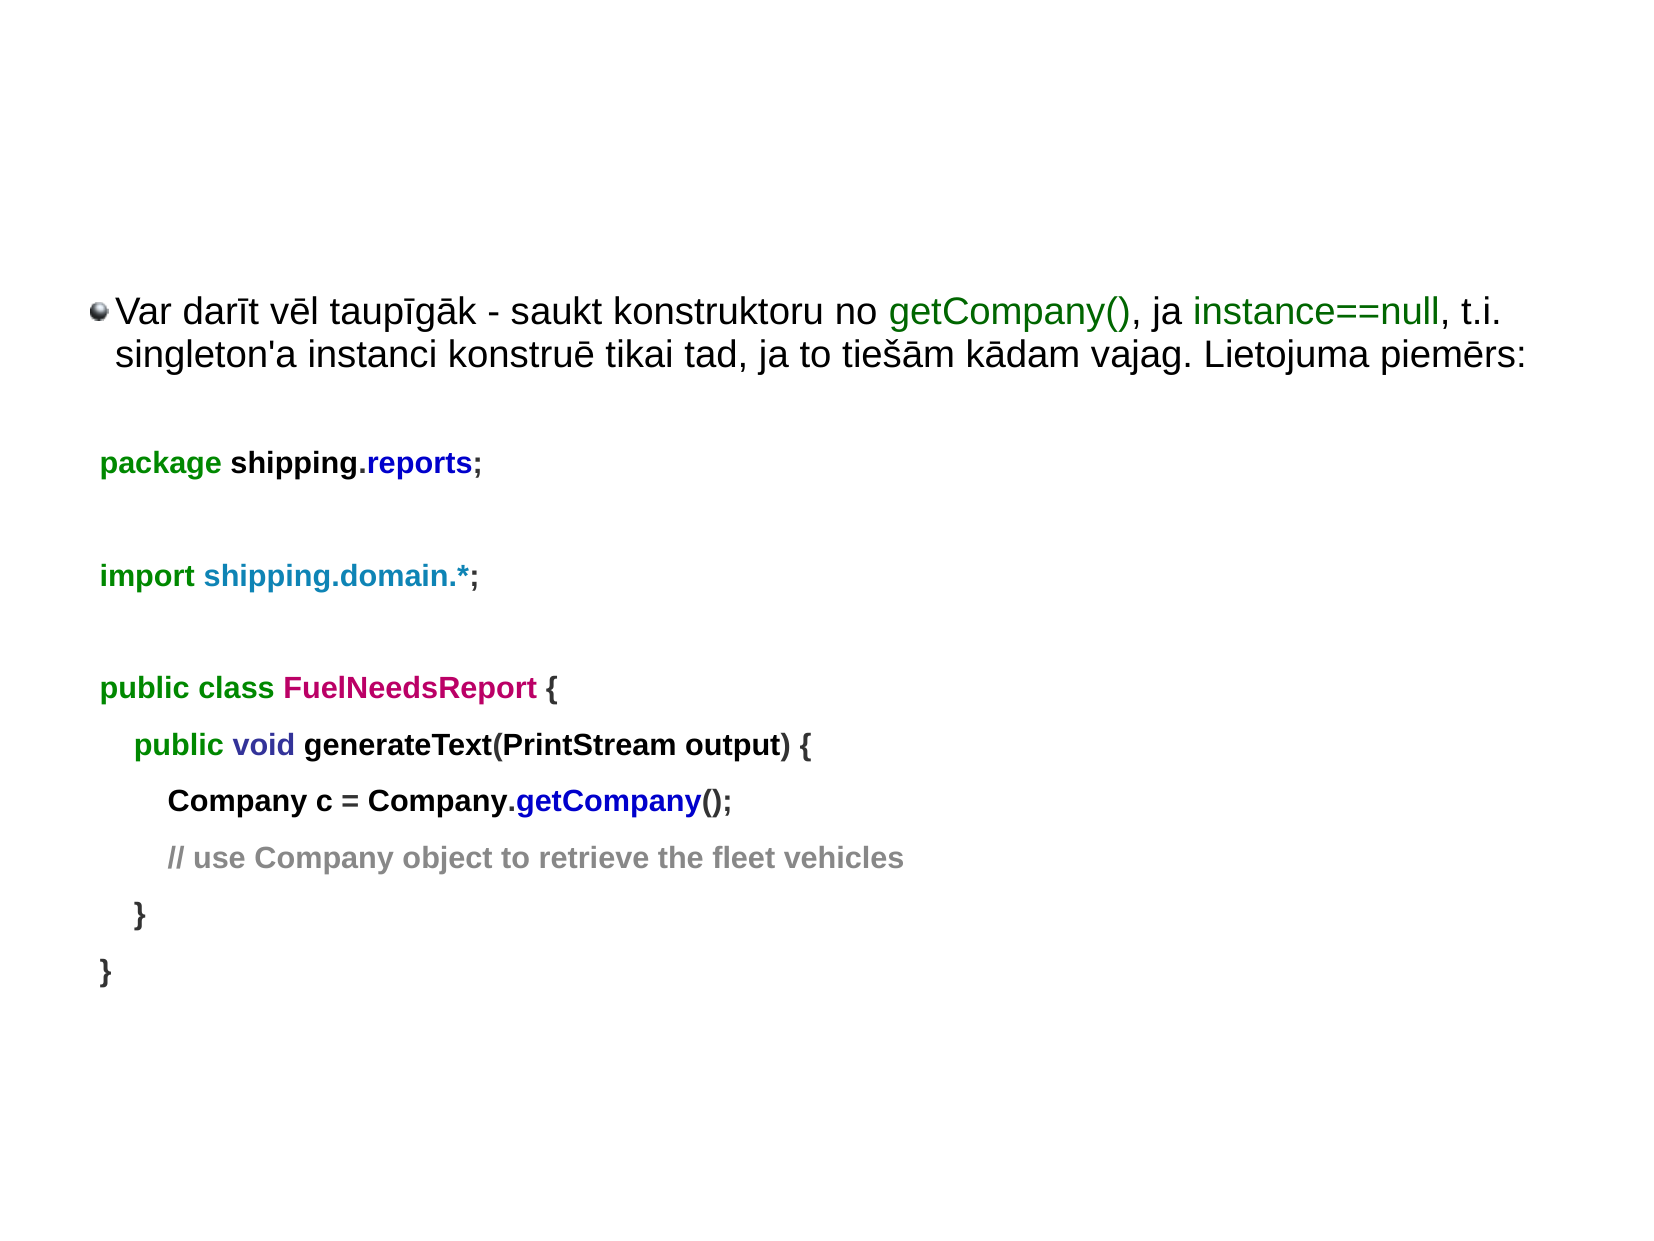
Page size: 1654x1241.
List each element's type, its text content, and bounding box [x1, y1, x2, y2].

list Var darīt vēl taupīgāk - saukt konstruktoru no getCompany(), ja instance==null, t.i. singleton'a instanci konstruē tikai tad, ja to tiešām kādam vajag. Lietojuma piemērs: package shipping.reports; import shipping.domain.*; public class FuelNeedsReport { public void generateText(PrintStream output) { Company c = Company.getCompany(); // use Company object to retrieve the fleet vehicles } } [82, 290, 1538, 1010]
